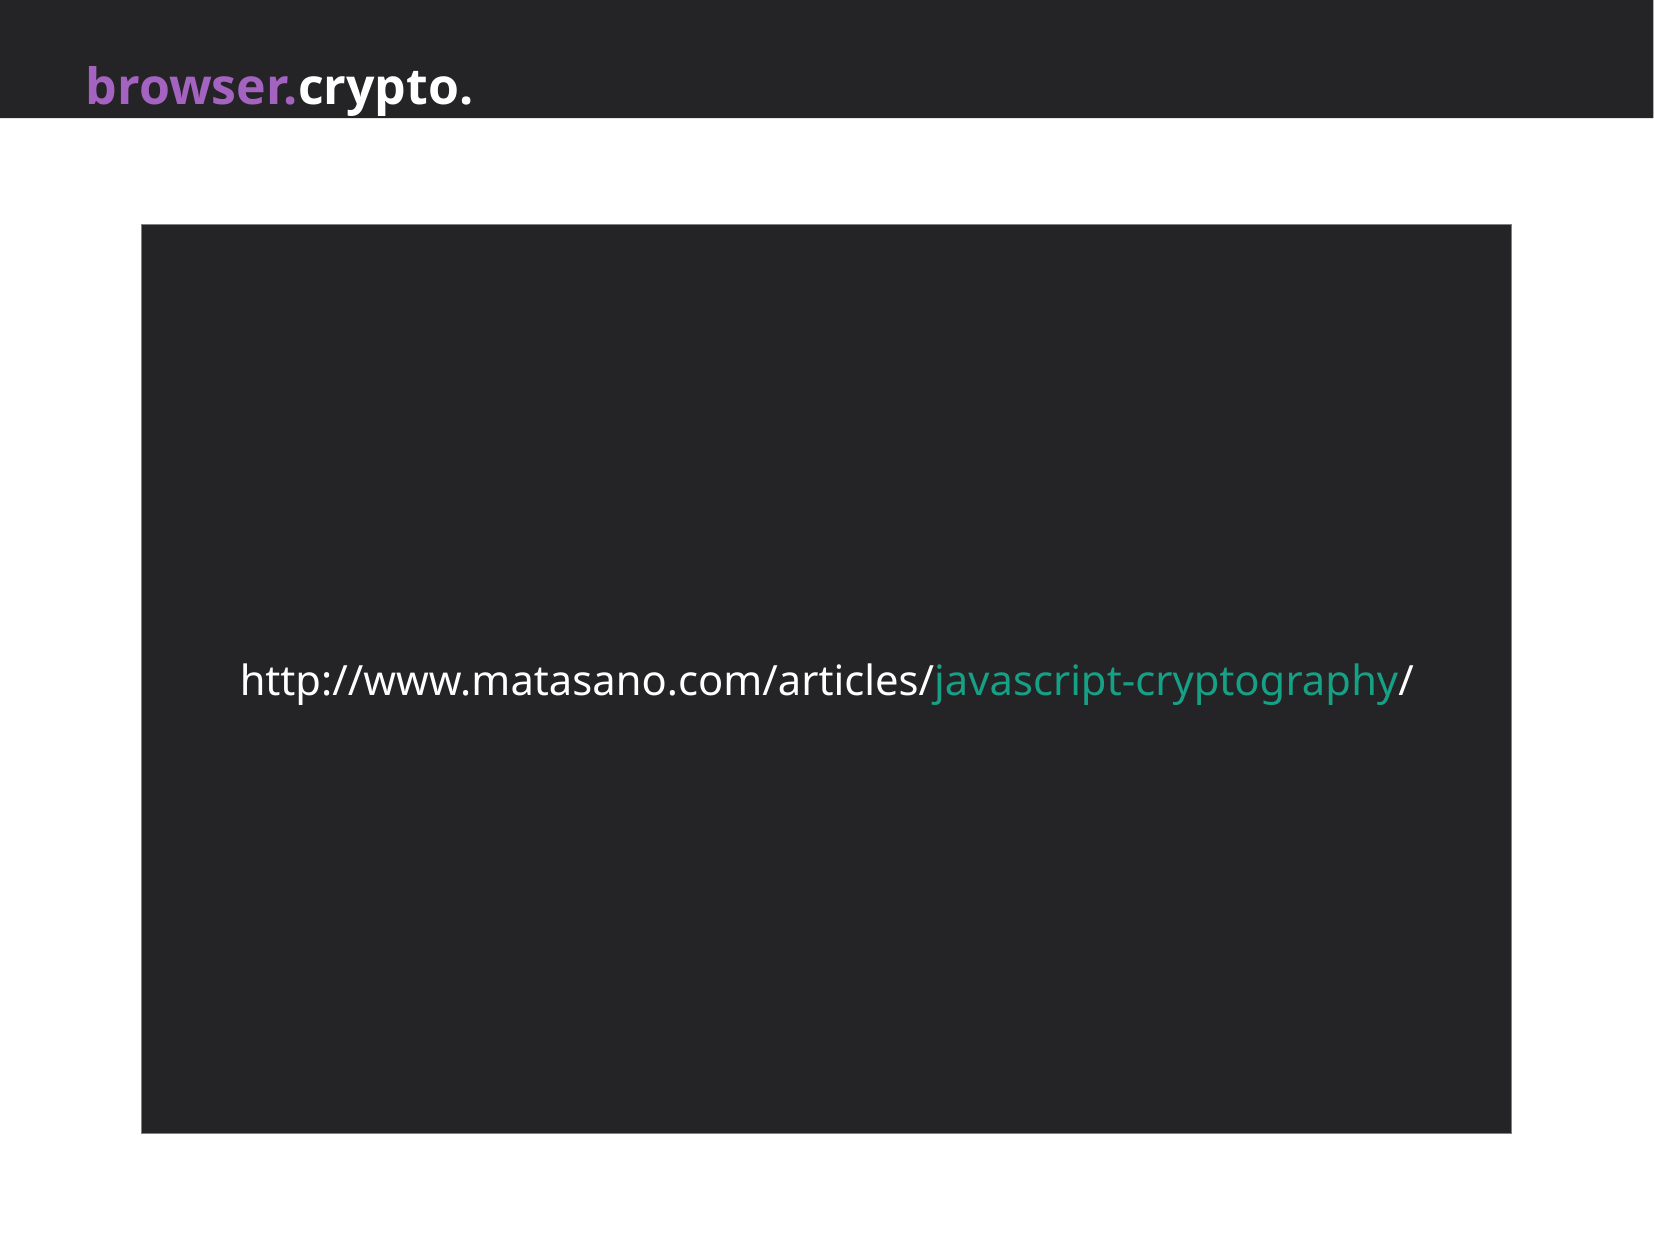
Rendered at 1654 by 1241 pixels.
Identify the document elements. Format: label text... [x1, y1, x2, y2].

text_box browser.crypto. [70, 43, 567, 119]
text_box [165, 531, 1441, 1087]
text_box [0, 0, 1654, 119]
text_box http://www.matasano.com/articles/javascript-cryptography/ [141, 224, 1512, 1134]
